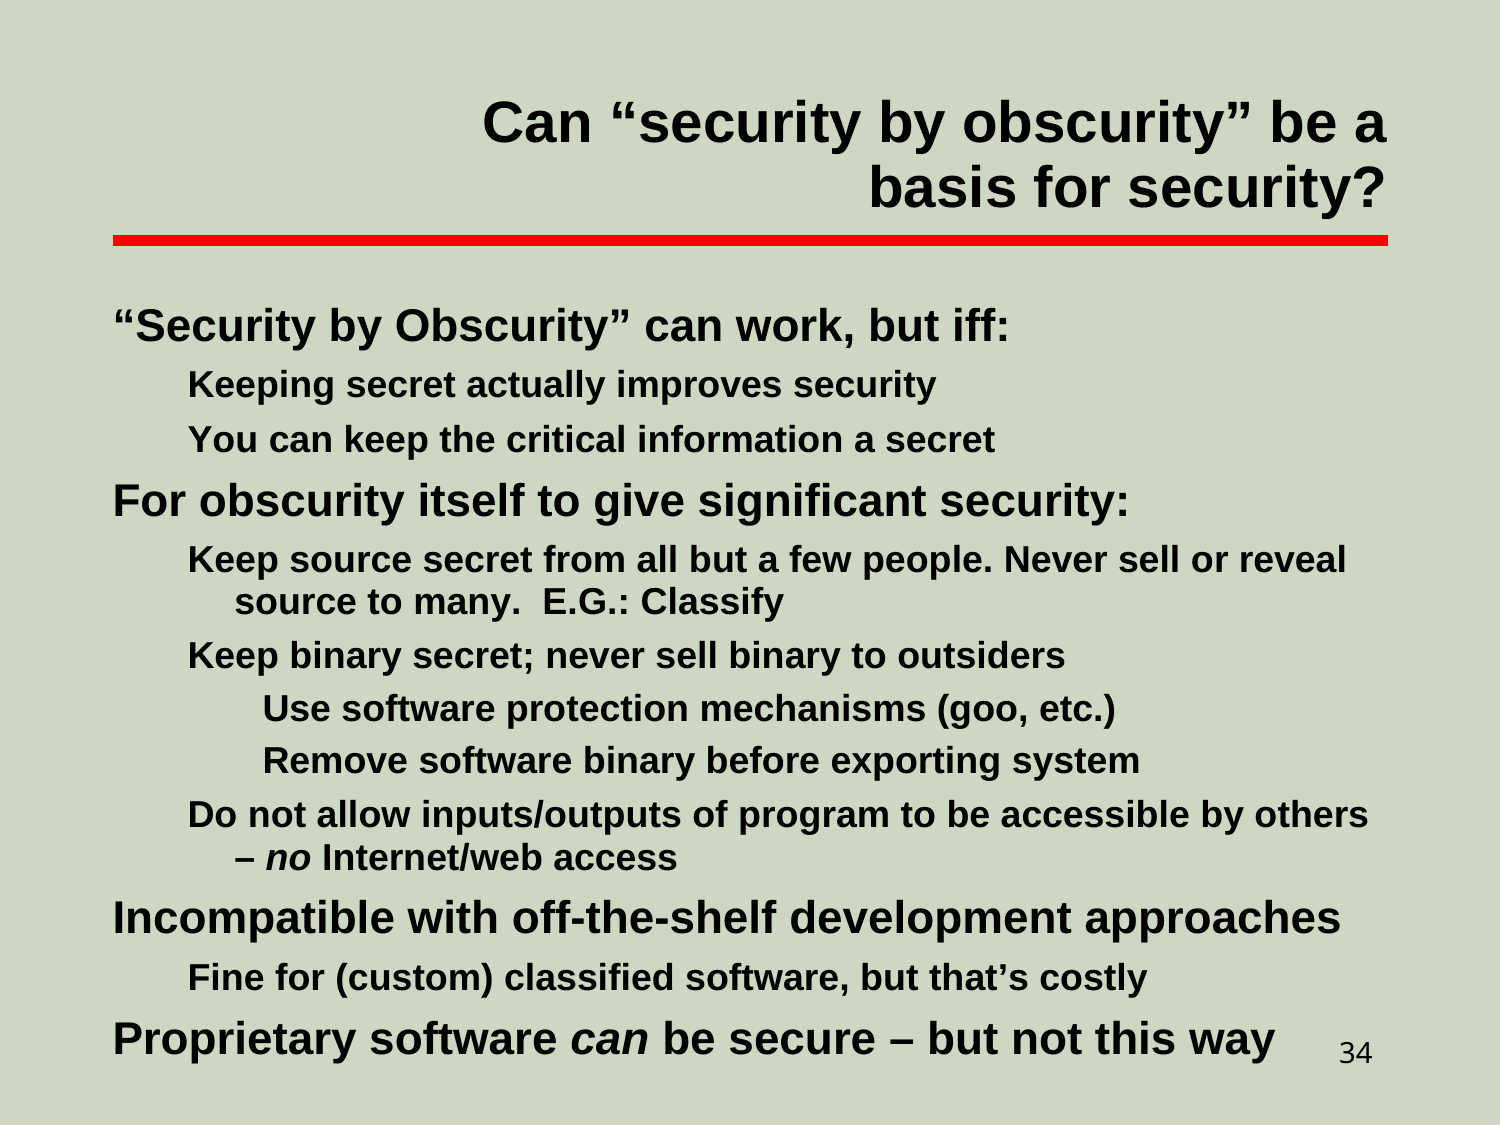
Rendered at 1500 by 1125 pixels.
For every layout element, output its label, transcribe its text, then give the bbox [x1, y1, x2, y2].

list “Security by Obscurity” can work, but iff: Keeping secret actually improves security You can keep the critical information a secret For obscurity itself to give significant security: Keep source secret from all but a few people. Never sell or reveal source to many. E.G.: Classify Keep binary secret; never sell binary to outsiders Use software protection mechanisms (goo, etc.) Remove software binary before exporting system Do not allow inputs/outputs of program to be accessible by others – no Internet/web access Incompatible with off-the-shelf development approaches Fine for (custom) classified software, but that’s costly Proprietary software can be secure – but not this way [112, 299, 1388, 1111]
title Can “security by obscurity” be a basis for security? [337, 85, 1388, 224]
